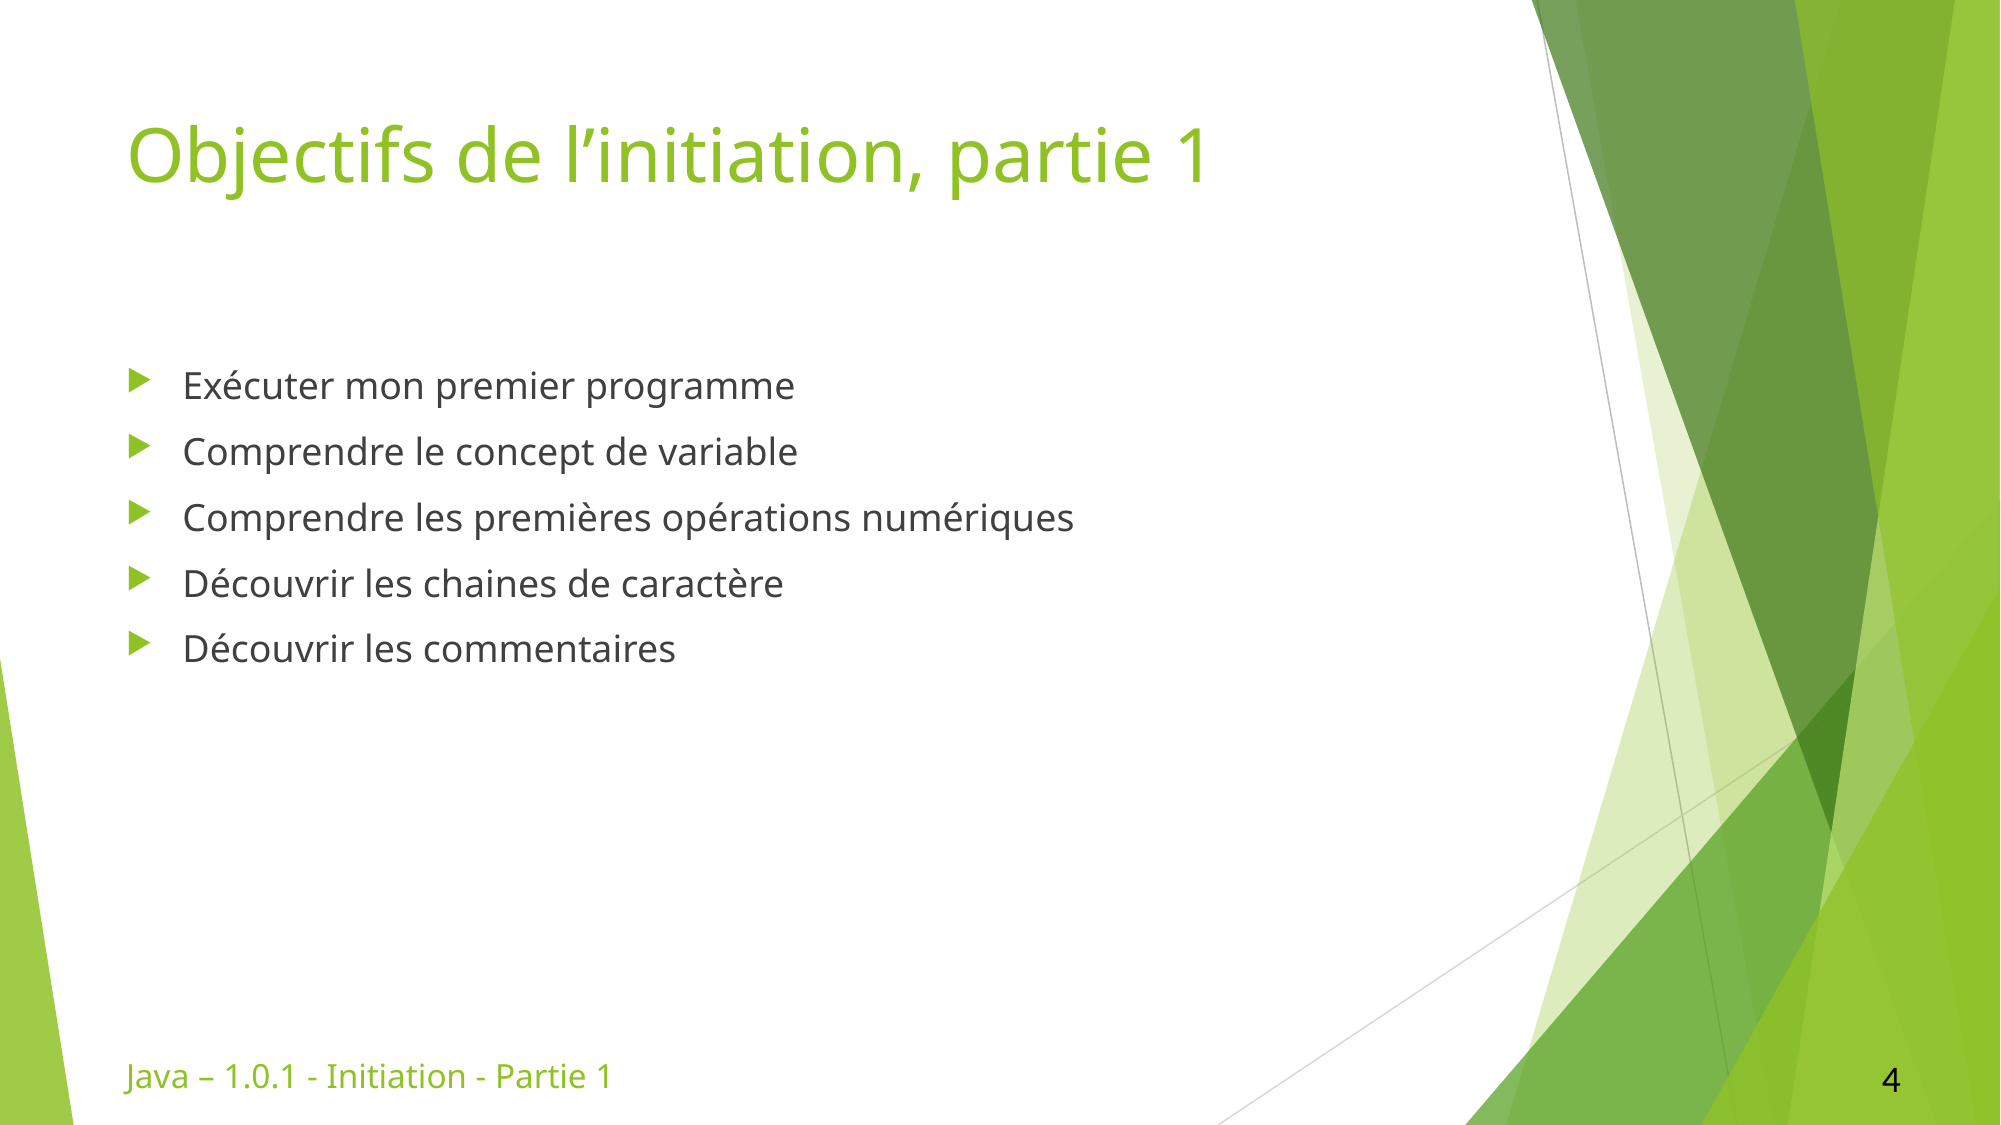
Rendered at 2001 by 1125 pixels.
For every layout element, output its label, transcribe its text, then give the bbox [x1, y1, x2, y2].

text_box Java – 1.0.1 - Initiation - Partie 1 [111, 1047, 1094, 1109]
title Objectifs de l’initiation, partie 1 [111, 99, 1522, 317]
list Exécuter mon premier programme Comprendre le concept de variable Comprendre les premières opérations numériques Découvrir les chaines de caractère Découvrir les commentaires [111, 354, 1522, 992]
text_box [1866, 1047, 1979, 1108]
